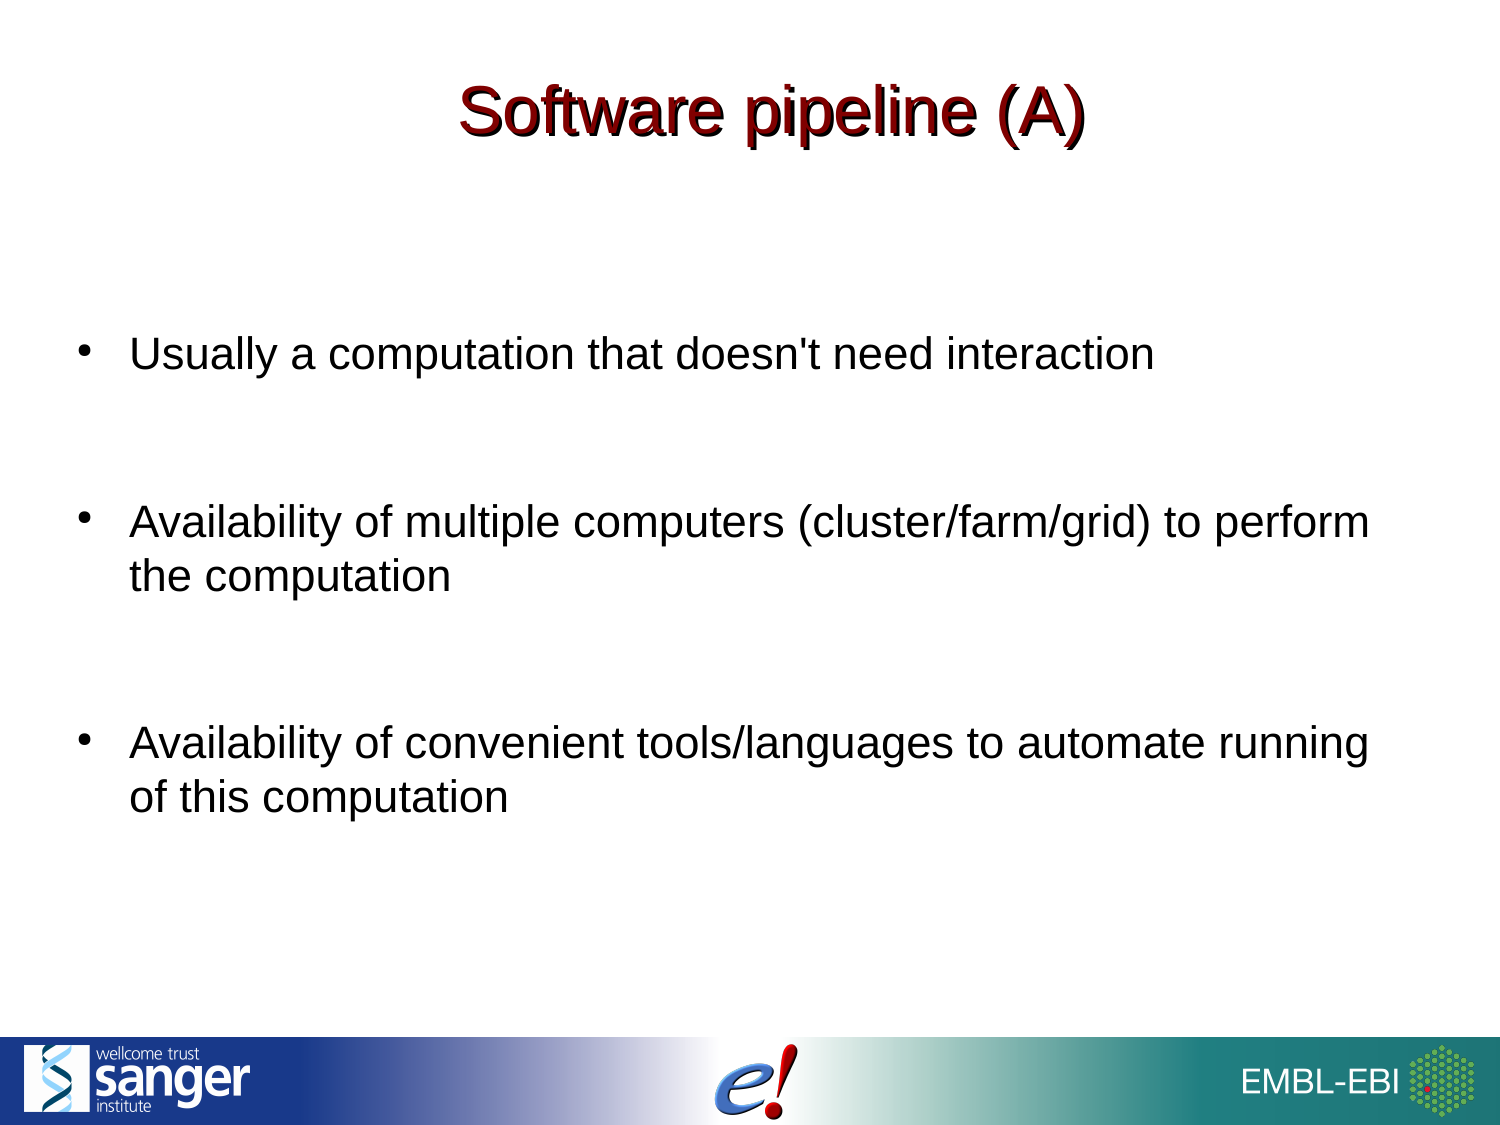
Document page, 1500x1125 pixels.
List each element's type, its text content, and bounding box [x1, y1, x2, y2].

list Usually a computation that doesn't need interaction Availability of multiple computers (cluster/farm/grid) to perform the computation Availability of convenient tools/languages to automate running of this computation [59, 324, 1418, 827]
picture [0, 1037, 1500, 1125]
text_box Software pipeline (A) [155, 72, 1388, 148]
